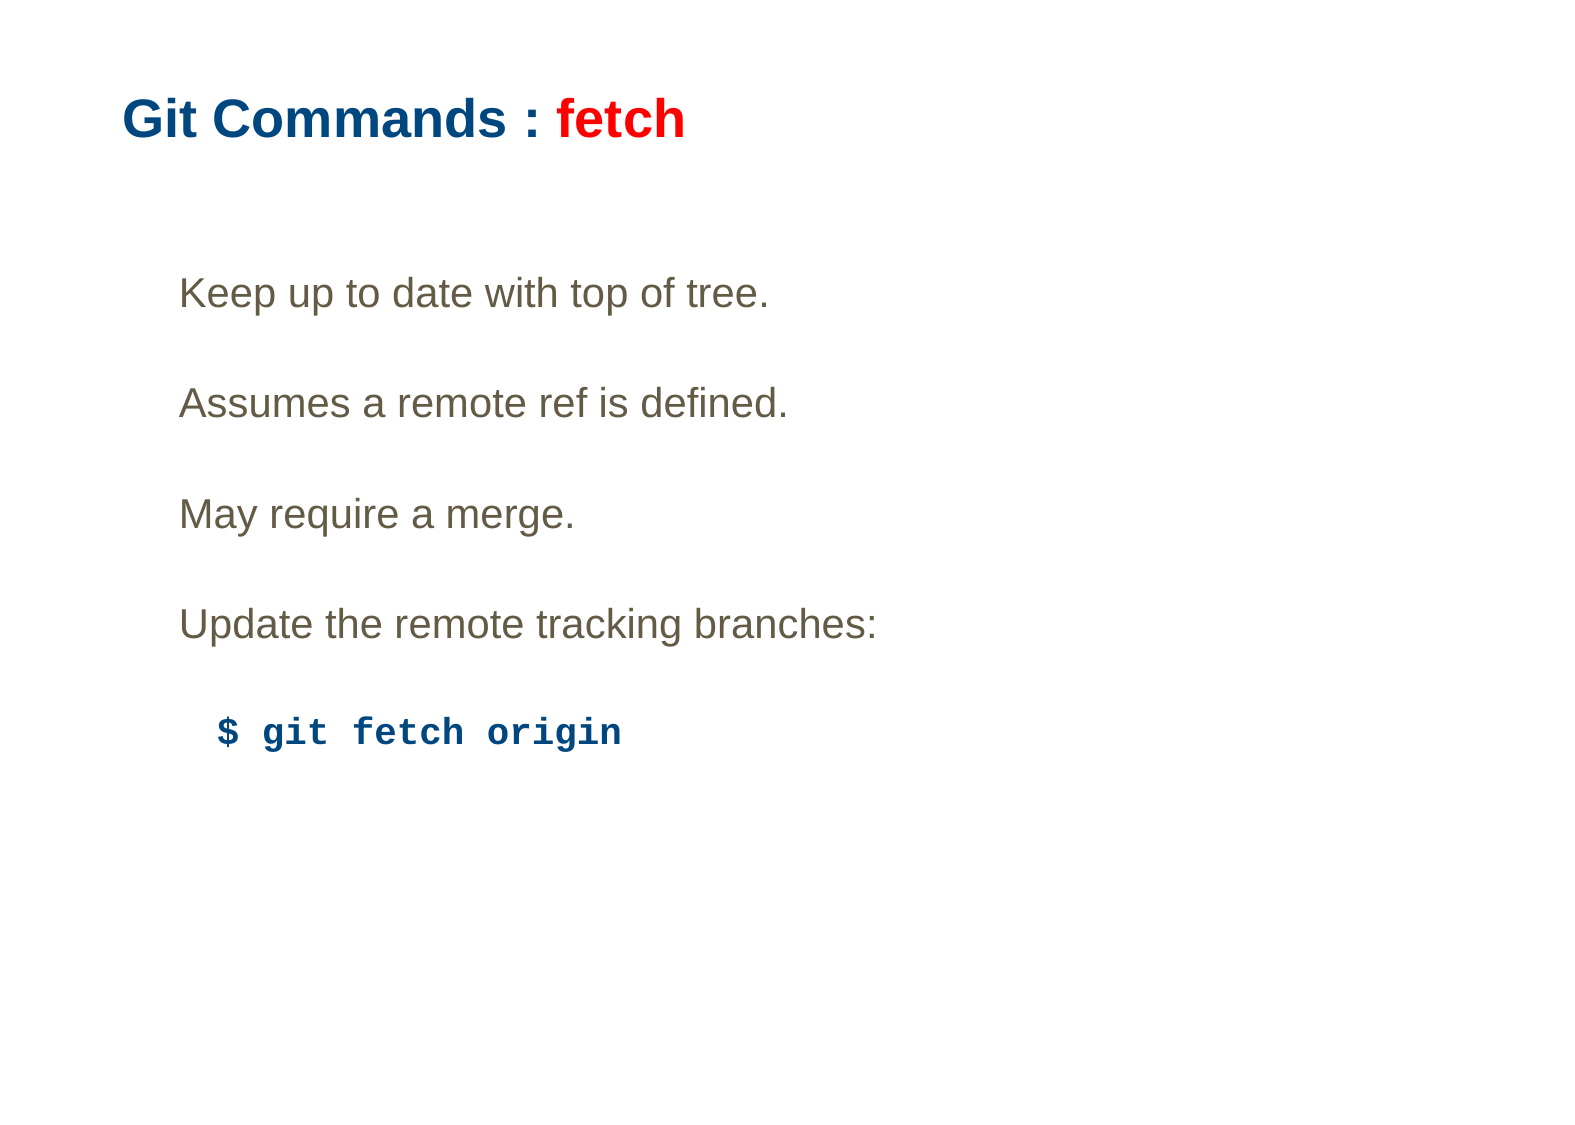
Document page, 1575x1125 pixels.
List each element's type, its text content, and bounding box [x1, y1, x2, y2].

list Keep up to date with top of tree. Assumes a remote ref is defined. May require a merge. Update the remote tracking branches: $ git fetch origin [122, 265, 1398, 941]
title Git Commands : fetch [122, 76, 1541, 157]
